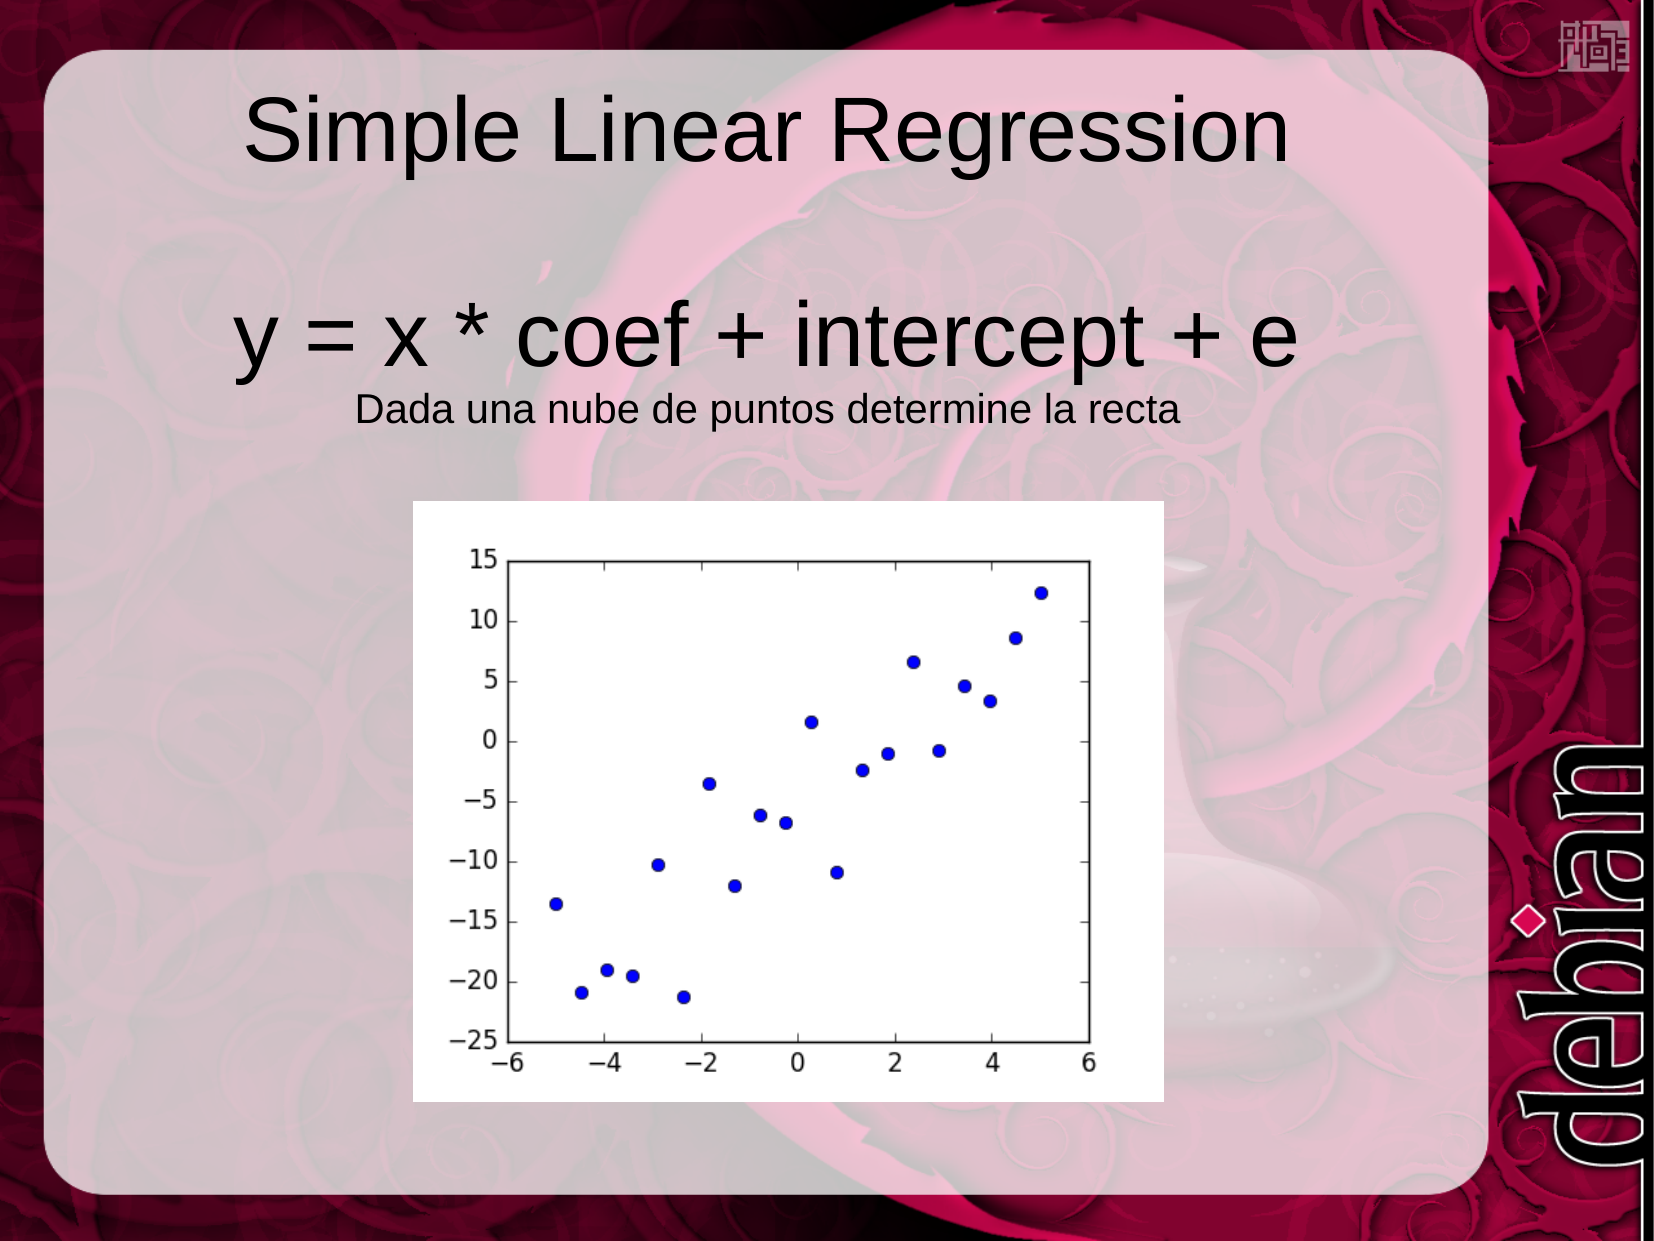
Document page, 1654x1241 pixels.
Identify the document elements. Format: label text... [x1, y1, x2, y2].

title Simple Linear Regression y = x * coef + intercept + e Dada una nube de puntos determine la recta [59, 0, 1477, 433]
picture [0, 0, 1654, 1241]
